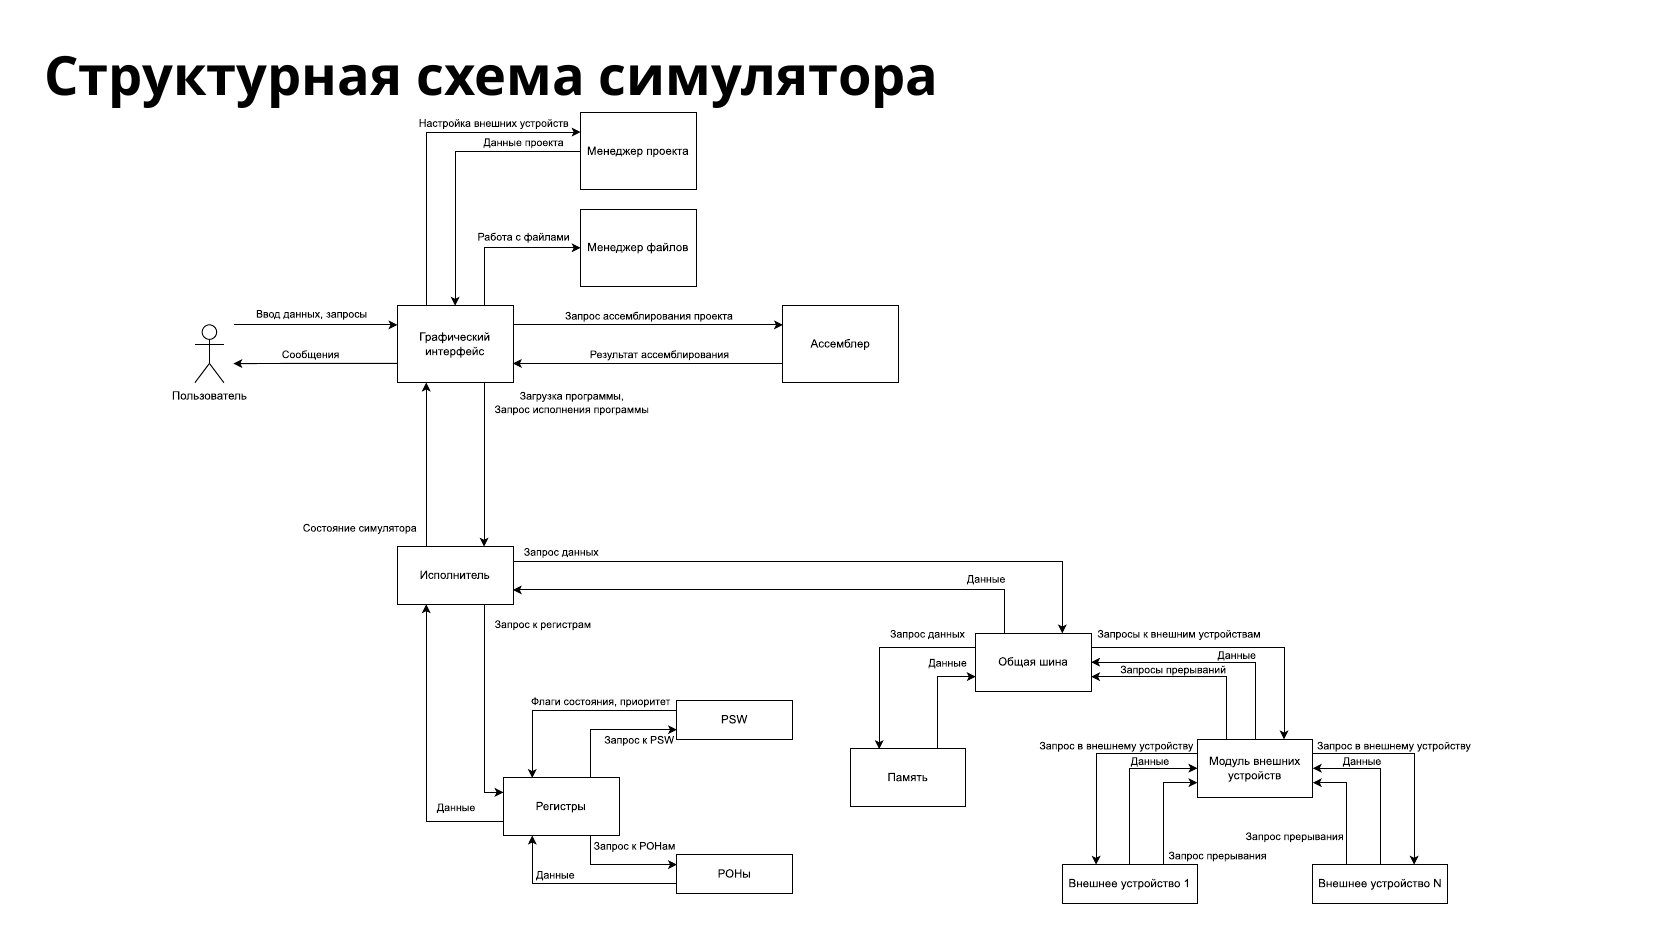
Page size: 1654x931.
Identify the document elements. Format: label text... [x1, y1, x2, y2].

text_box Структурная схема симулятора [0, 29, 1654, 111]
picture [170, 110, 1473, 908]
